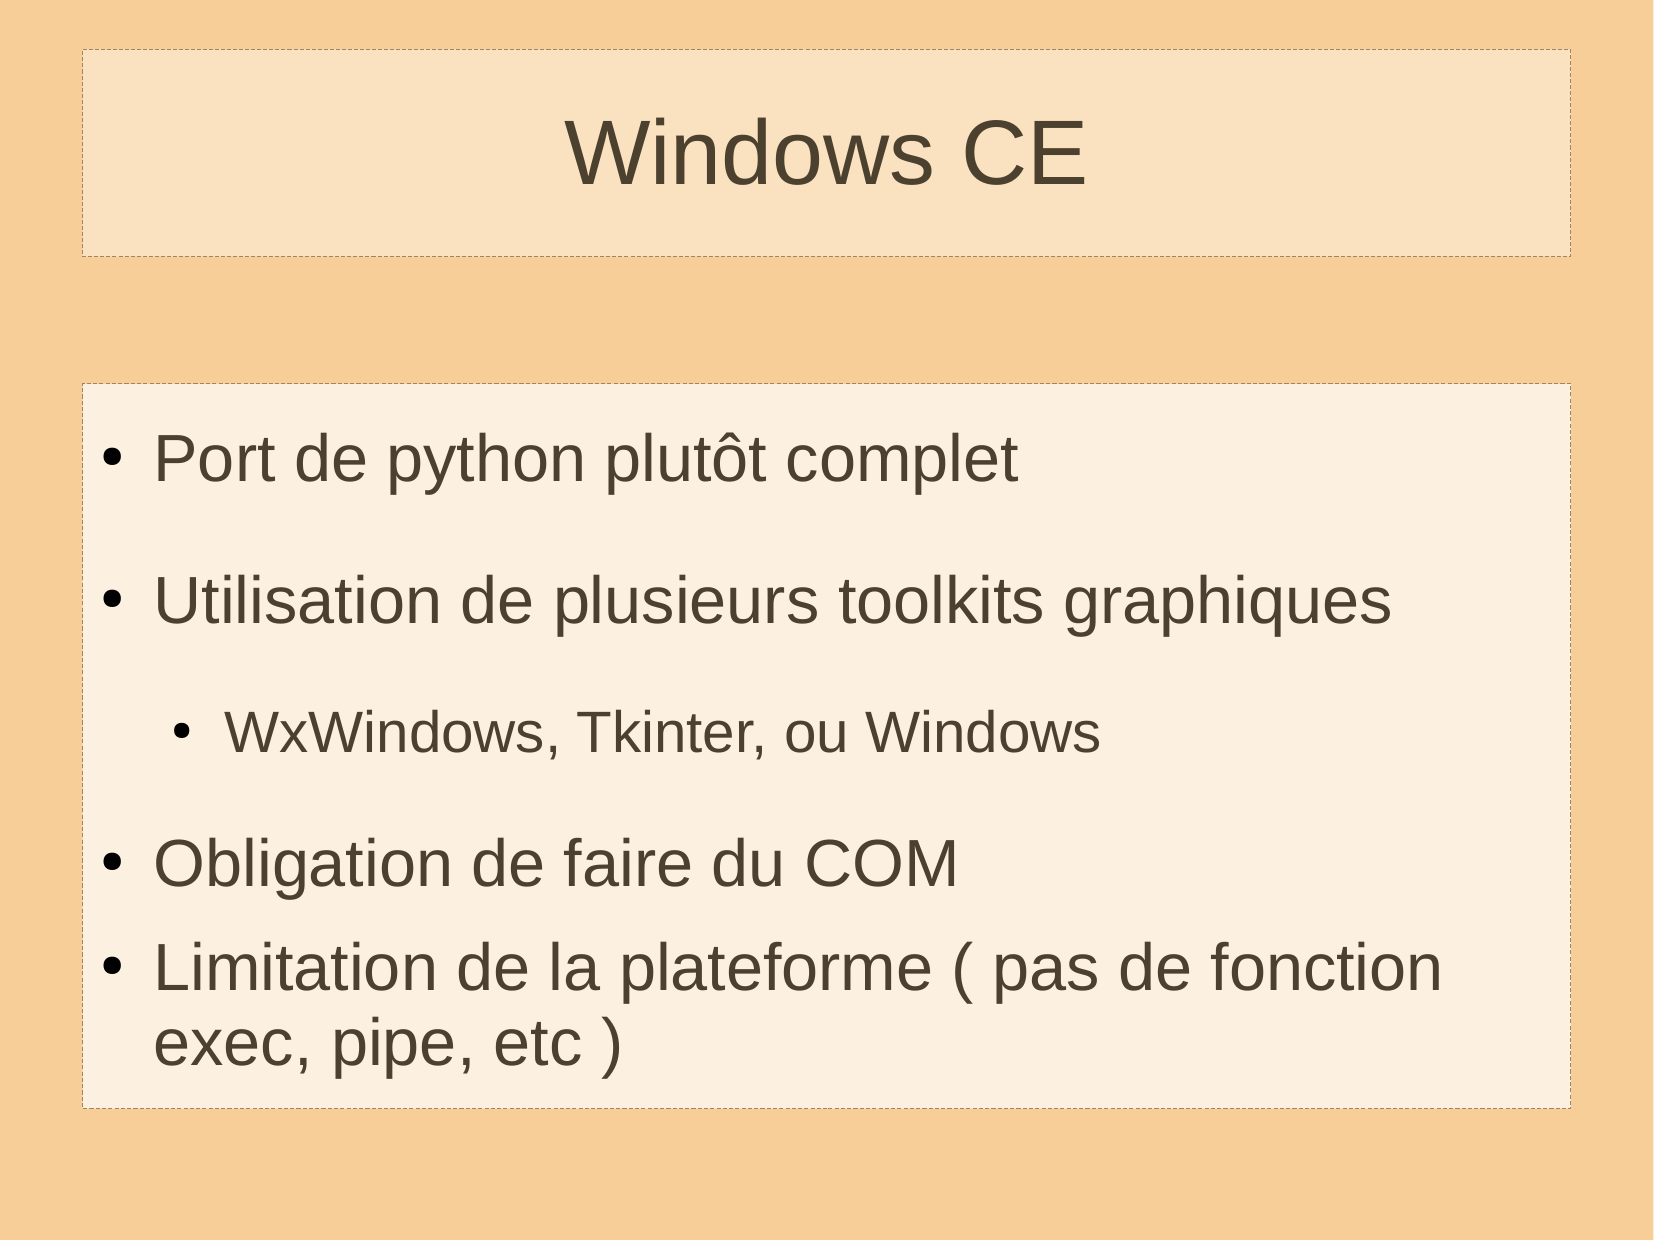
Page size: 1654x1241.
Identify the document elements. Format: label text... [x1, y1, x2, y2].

title Windows CE [82, 49, 1571, 257]
list Port de python plutôt complet Utilisation de plusieurs toolkits graphiques WxWindows, Tkinter, ou Windows Obligation de faire du COM Limitation de la plateforme ( pas de fonction exec, pipe, etc ) [82, 383, 1571, 1109]
